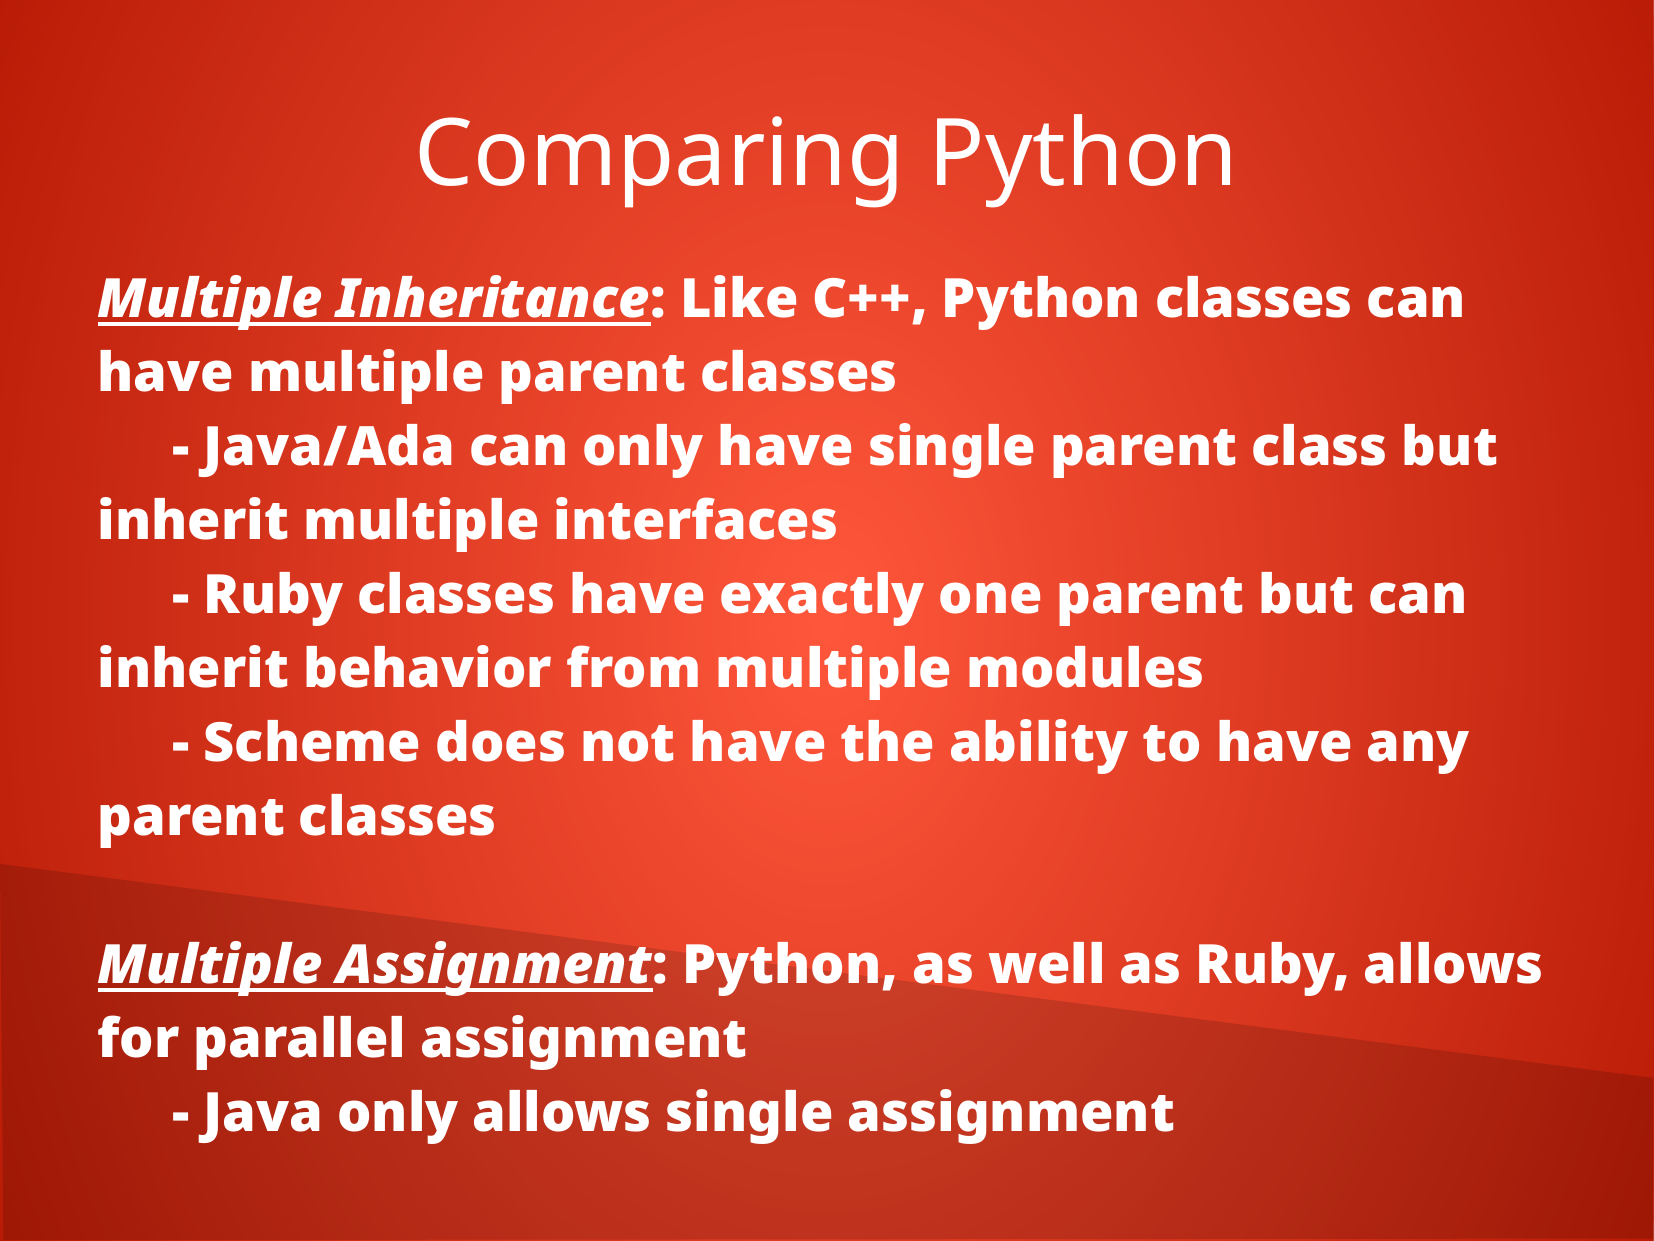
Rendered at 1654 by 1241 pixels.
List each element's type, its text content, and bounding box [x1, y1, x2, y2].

text_box Multiple Inheritance: Like C++, Python classes can have multiple parent classes - Java/Ada can only have single parent class but inherit multiple interfaces - Ruby classes have exactly one parent but can inherit behavior from multiple modules - Scheme does not have the ability to have any parent classes Multiple Assignment: Python, as well as Ruby, allows for parallel assignment - Java only allows single assignment [82, 251, 1576, 1048]
title Comparing Python [82, 47, 1571, 251]
